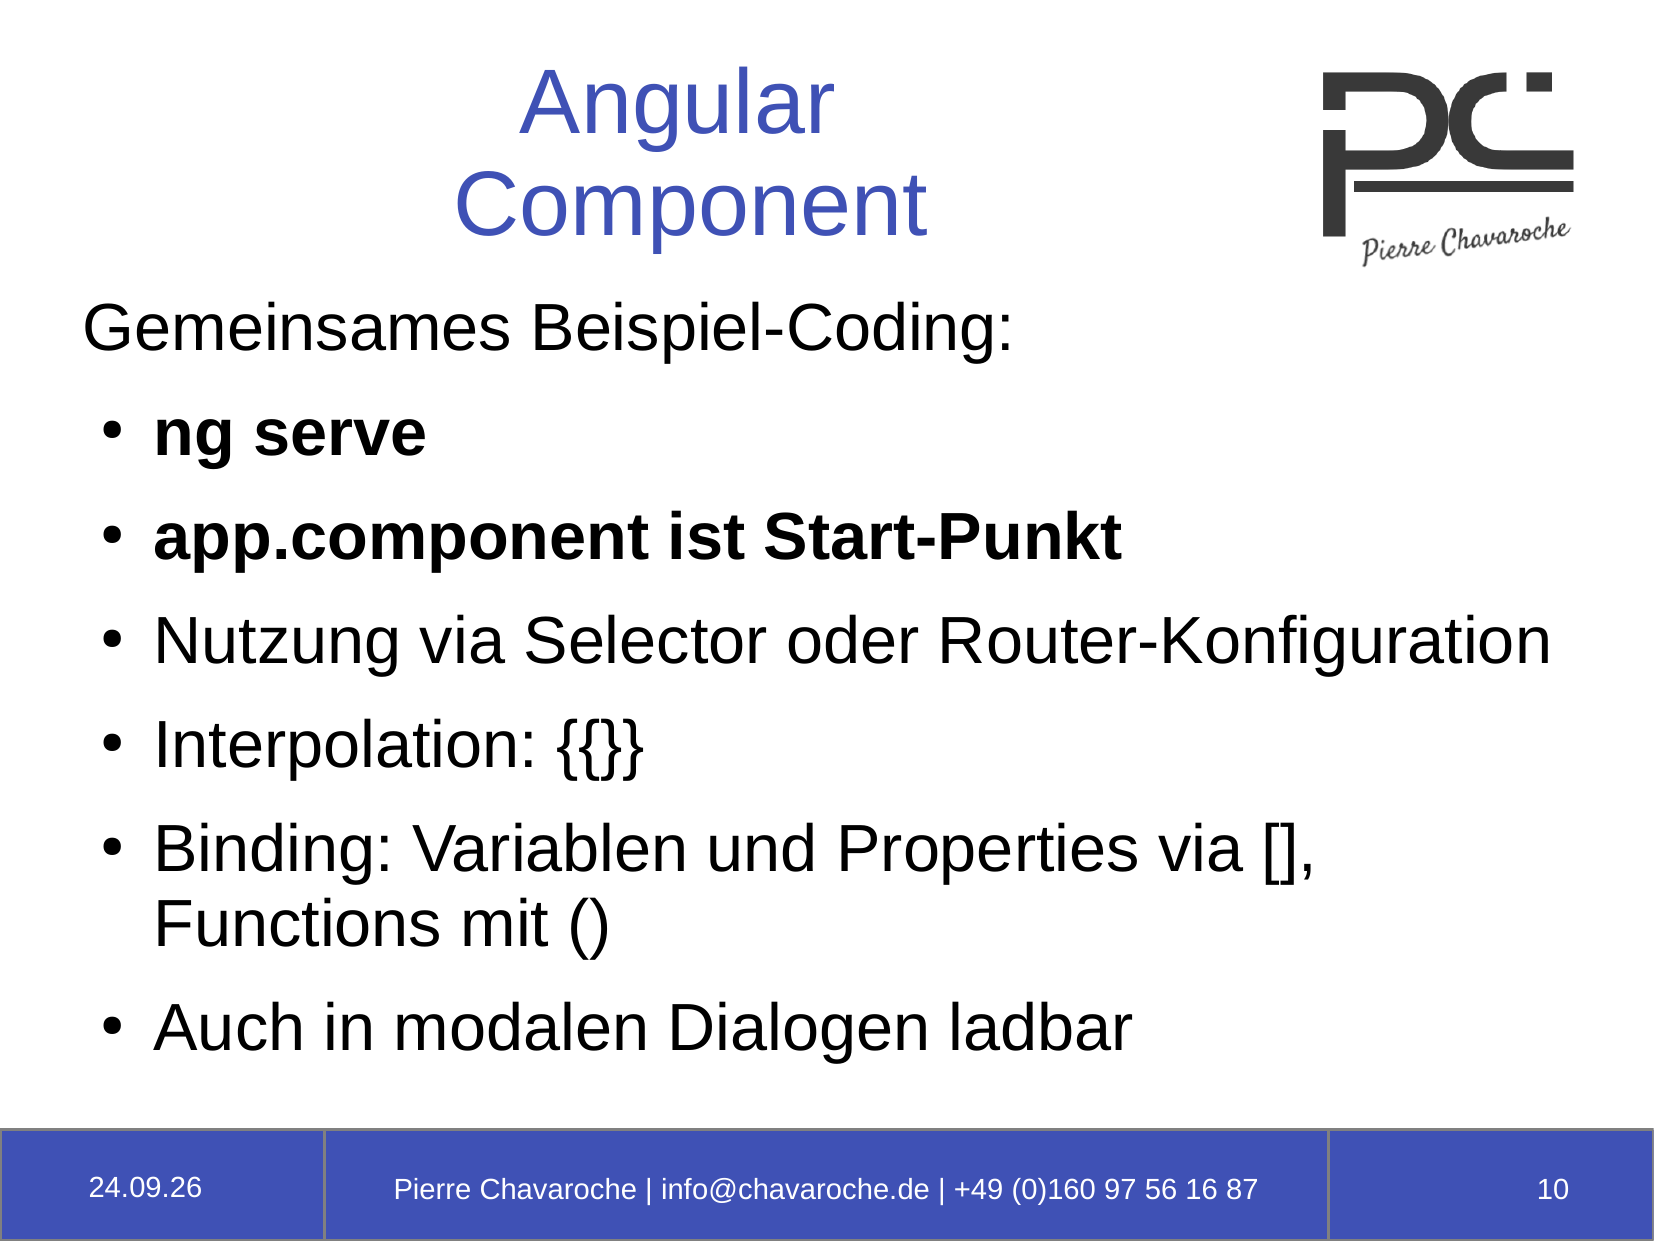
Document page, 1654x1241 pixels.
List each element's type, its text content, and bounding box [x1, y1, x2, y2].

title Angular Component [82, 49, 1300, 257]
picture [1307, 29, 1589, 311]
list Gemeinsames Beispiel-Coding: ng serve app.component ist Start-Punkt Nutzung via Selector oder Router-Konfiguration Interpolation: {{}} Binding: Variablen und Properties via [], Functions mit () Auch in modalen Dialogen ladbar [82, 290, 1571, 1170]
